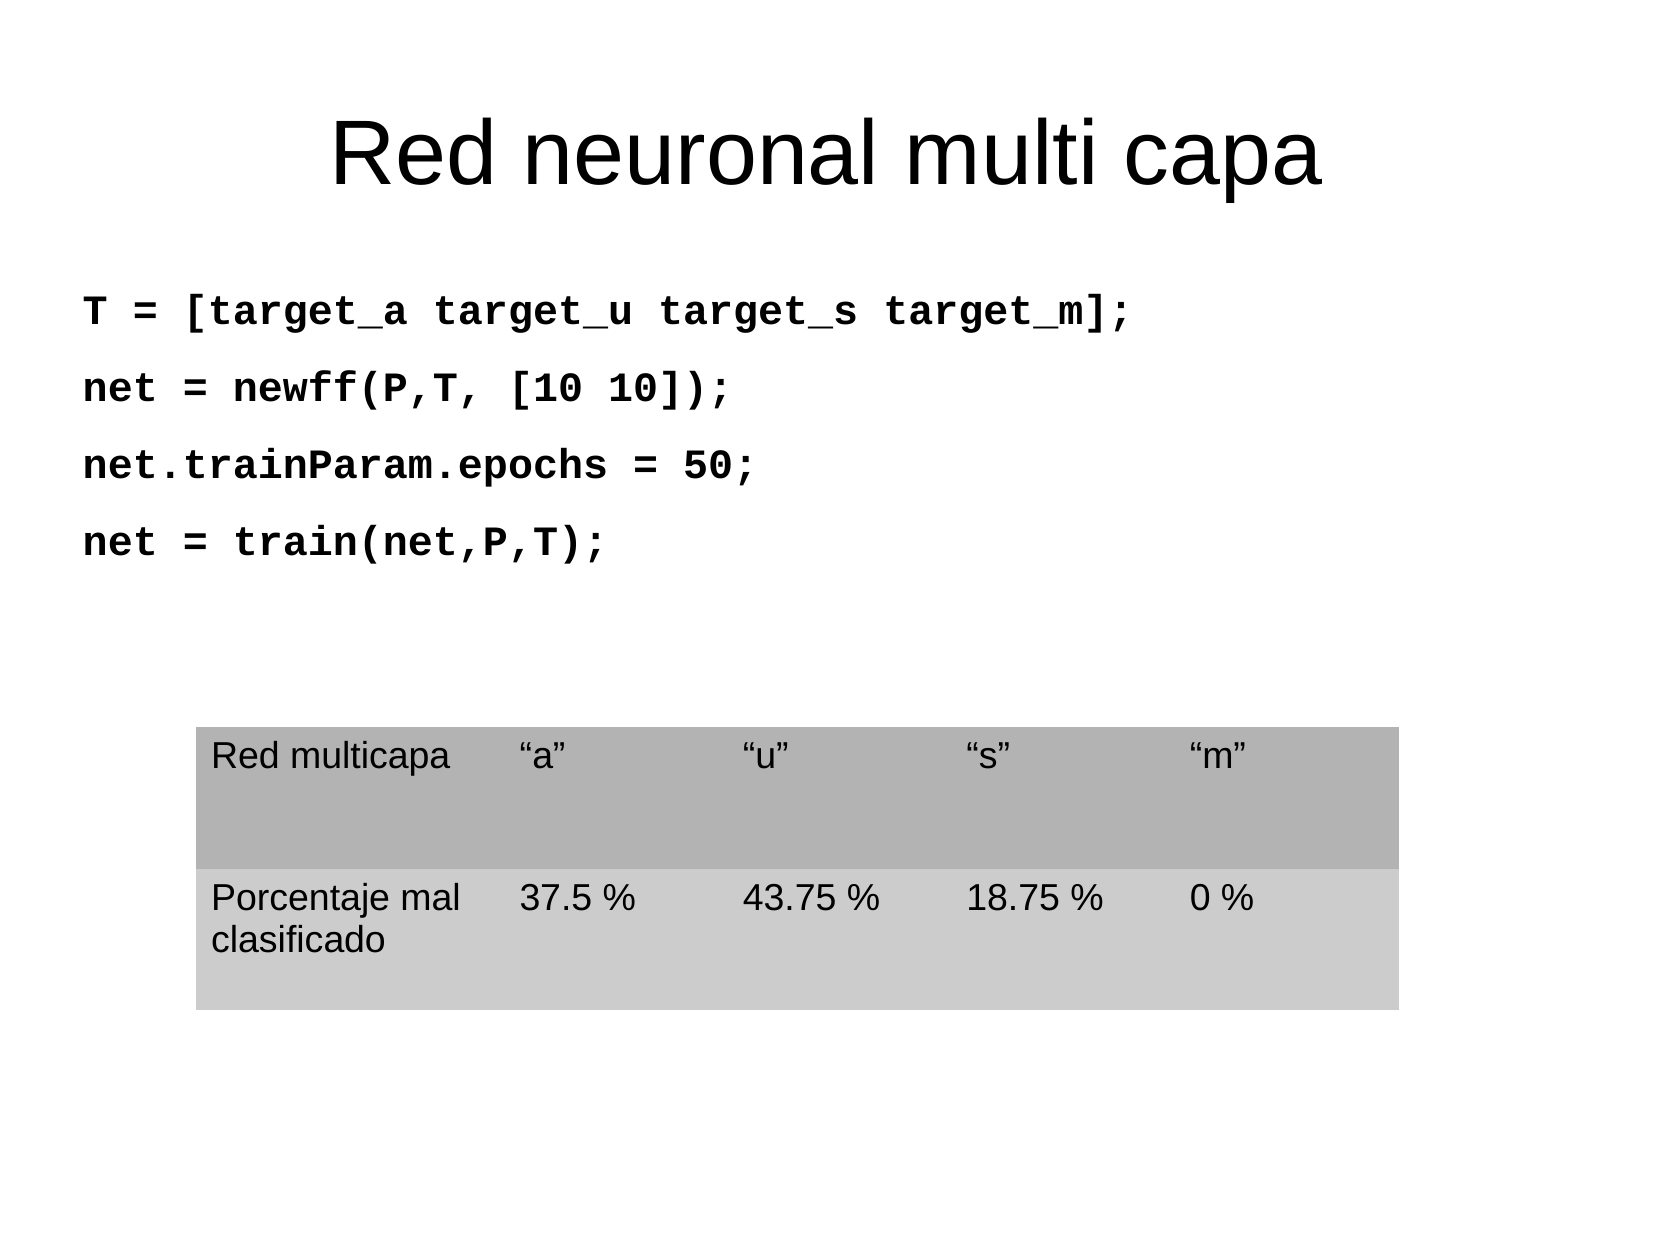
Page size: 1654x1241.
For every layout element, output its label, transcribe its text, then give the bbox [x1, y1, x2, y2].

table_header Red multicapa [196, 727, 505, 869]
table_header “m” [1175, 727, 1399, 869]
table_cell 43.75 % [728, 869, 952, 1010]
table_cell Porcentaje mal clasificado [196, 869, 505, 1010]
list T = [target_a target_u target_s target_m]; net = newff(P,T, [10 10]); net.trainParam.epochs = 50; net = train(net,P,T); [82, 290, 1538, 1010]
table_cell 37.5 % [505, 869, 728, 1010]
title Red neuronal multi capa [82, 49, 1571, 257]
table_header “a” [505, 727, 728, 869]
table_cell 0 % [1175, 869, 1399, 1010]
table_header “u” [728, 727, 952, 869]
table_cell 18.75 % [952, 869, 1175, 1010]
table_header “s” [952, 727, 1175, 869]
